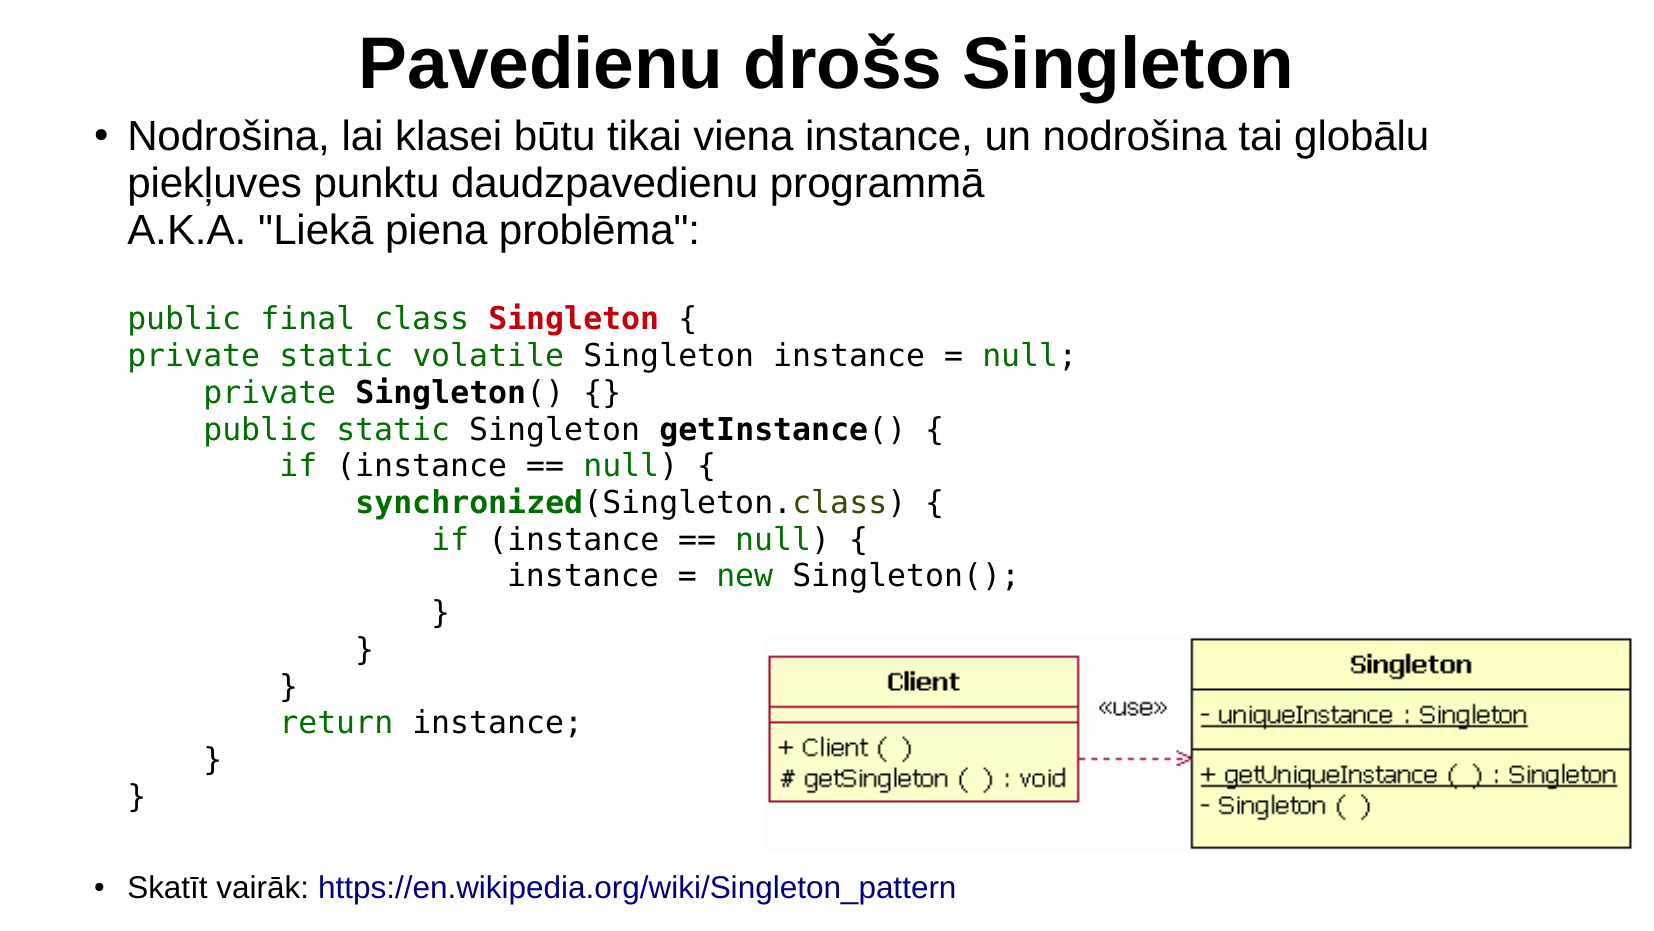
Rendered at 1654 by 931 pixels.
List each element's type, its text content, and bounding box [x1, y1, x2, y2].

title Pavedienu drošs Singleton [82, 22, 1571, 105]
list Nodrošina, lai klasei būtu tikai viena instance, un nodrošina tai globālu piekļuves punktu daudzpavedienu programmā A.K.A. "Liekā piena problēma": public final class Singleton { private static volatile Singleton instance = null; private Singleton() {} public static Singleton getInstance() { if (instance == null) { synchronized(Singleton.class) { if (instance == null) { instance = new Singleton(); } } } return instance; } } Skatīt vairāk: https://en.wikipedia.org/wiki/Singleton_pattern [82, 112, 1571, 912]
picture [1571, 635, 1636, 853]
